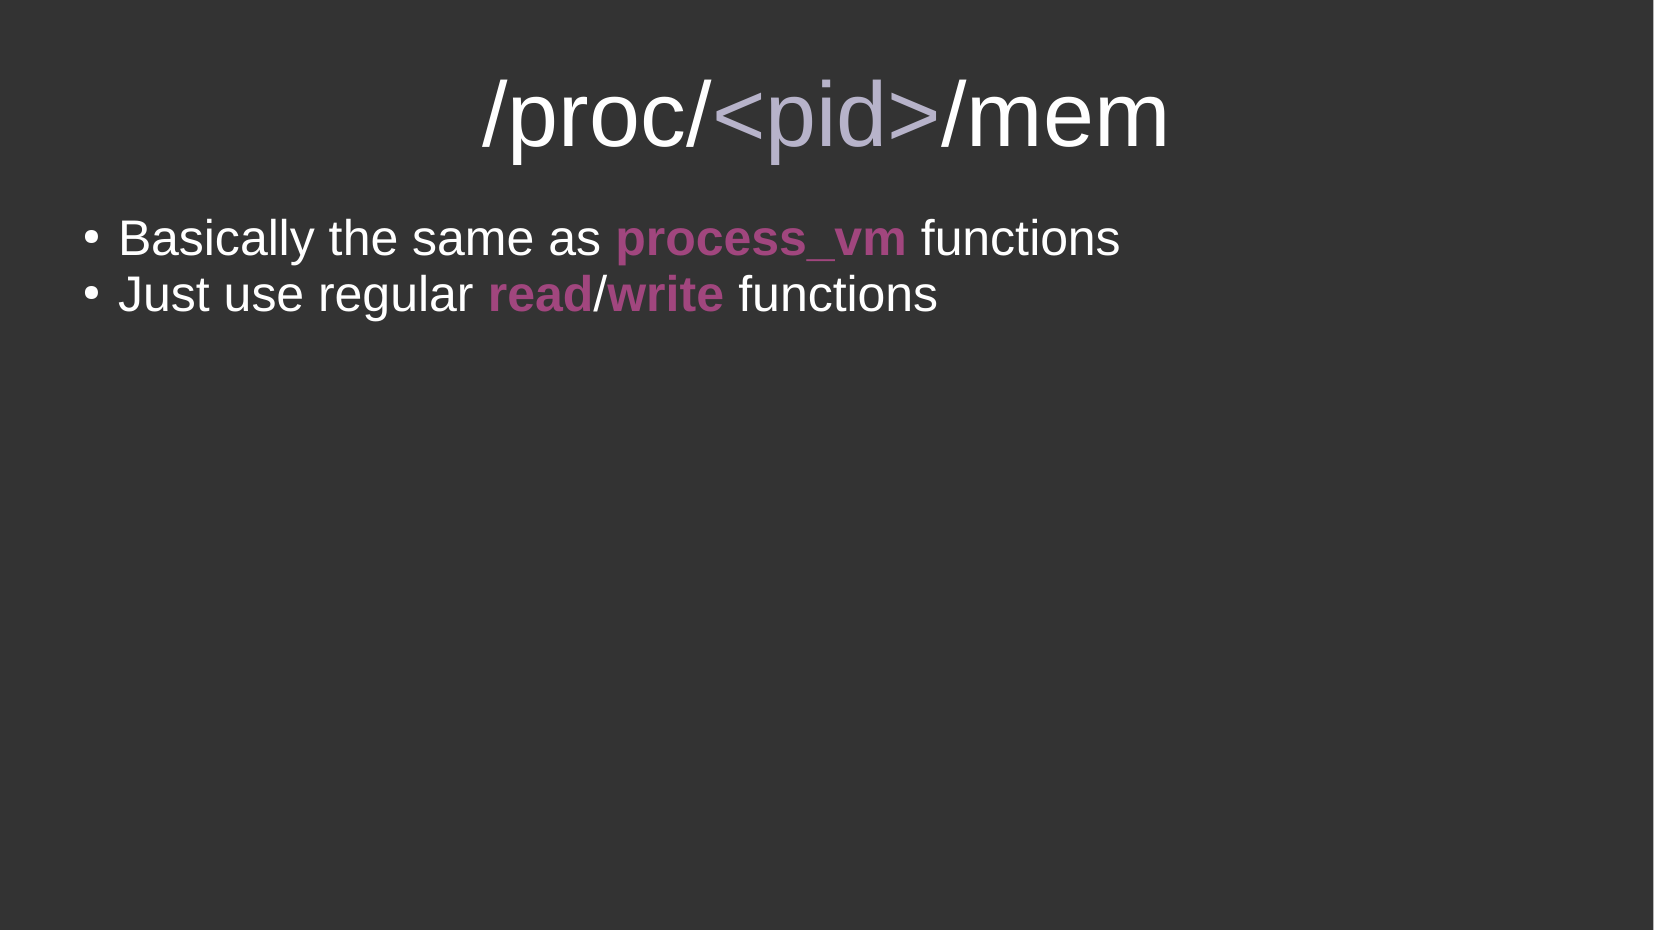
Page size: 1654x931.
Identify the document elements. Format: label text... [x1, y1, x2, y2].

subtitle Basically the same as process_vm functions Just use regular read/write functions [82, 210, 1571, 751]
title /proc/<pid>/mem [82, 37, 1571, 193]
